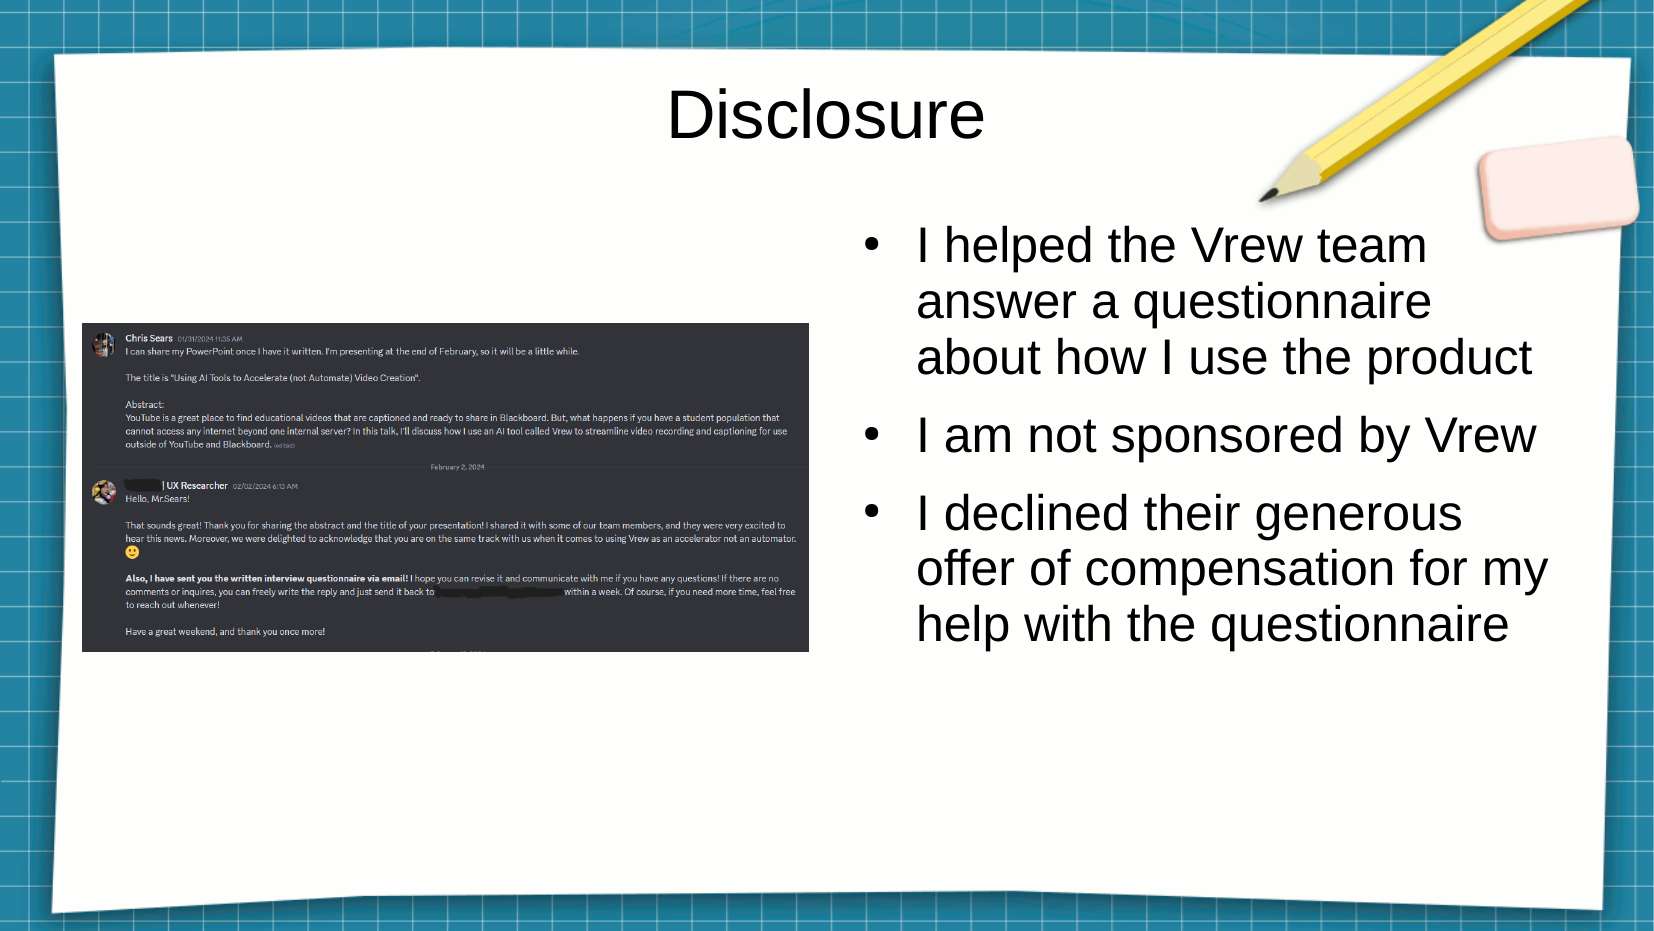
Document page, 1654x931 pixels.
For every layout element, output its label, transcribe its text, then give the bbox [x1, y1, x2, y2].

title Disclosure [82, 37, 1571, 193]
picture [0, 0, 1654, 931]
list I helped the Vrew team answer a questionnaire about how I use the product I am not sponsored by Vrew I declined their generous offer of compensation for my help with the questionnaire [845, 217, 1572, 758]
